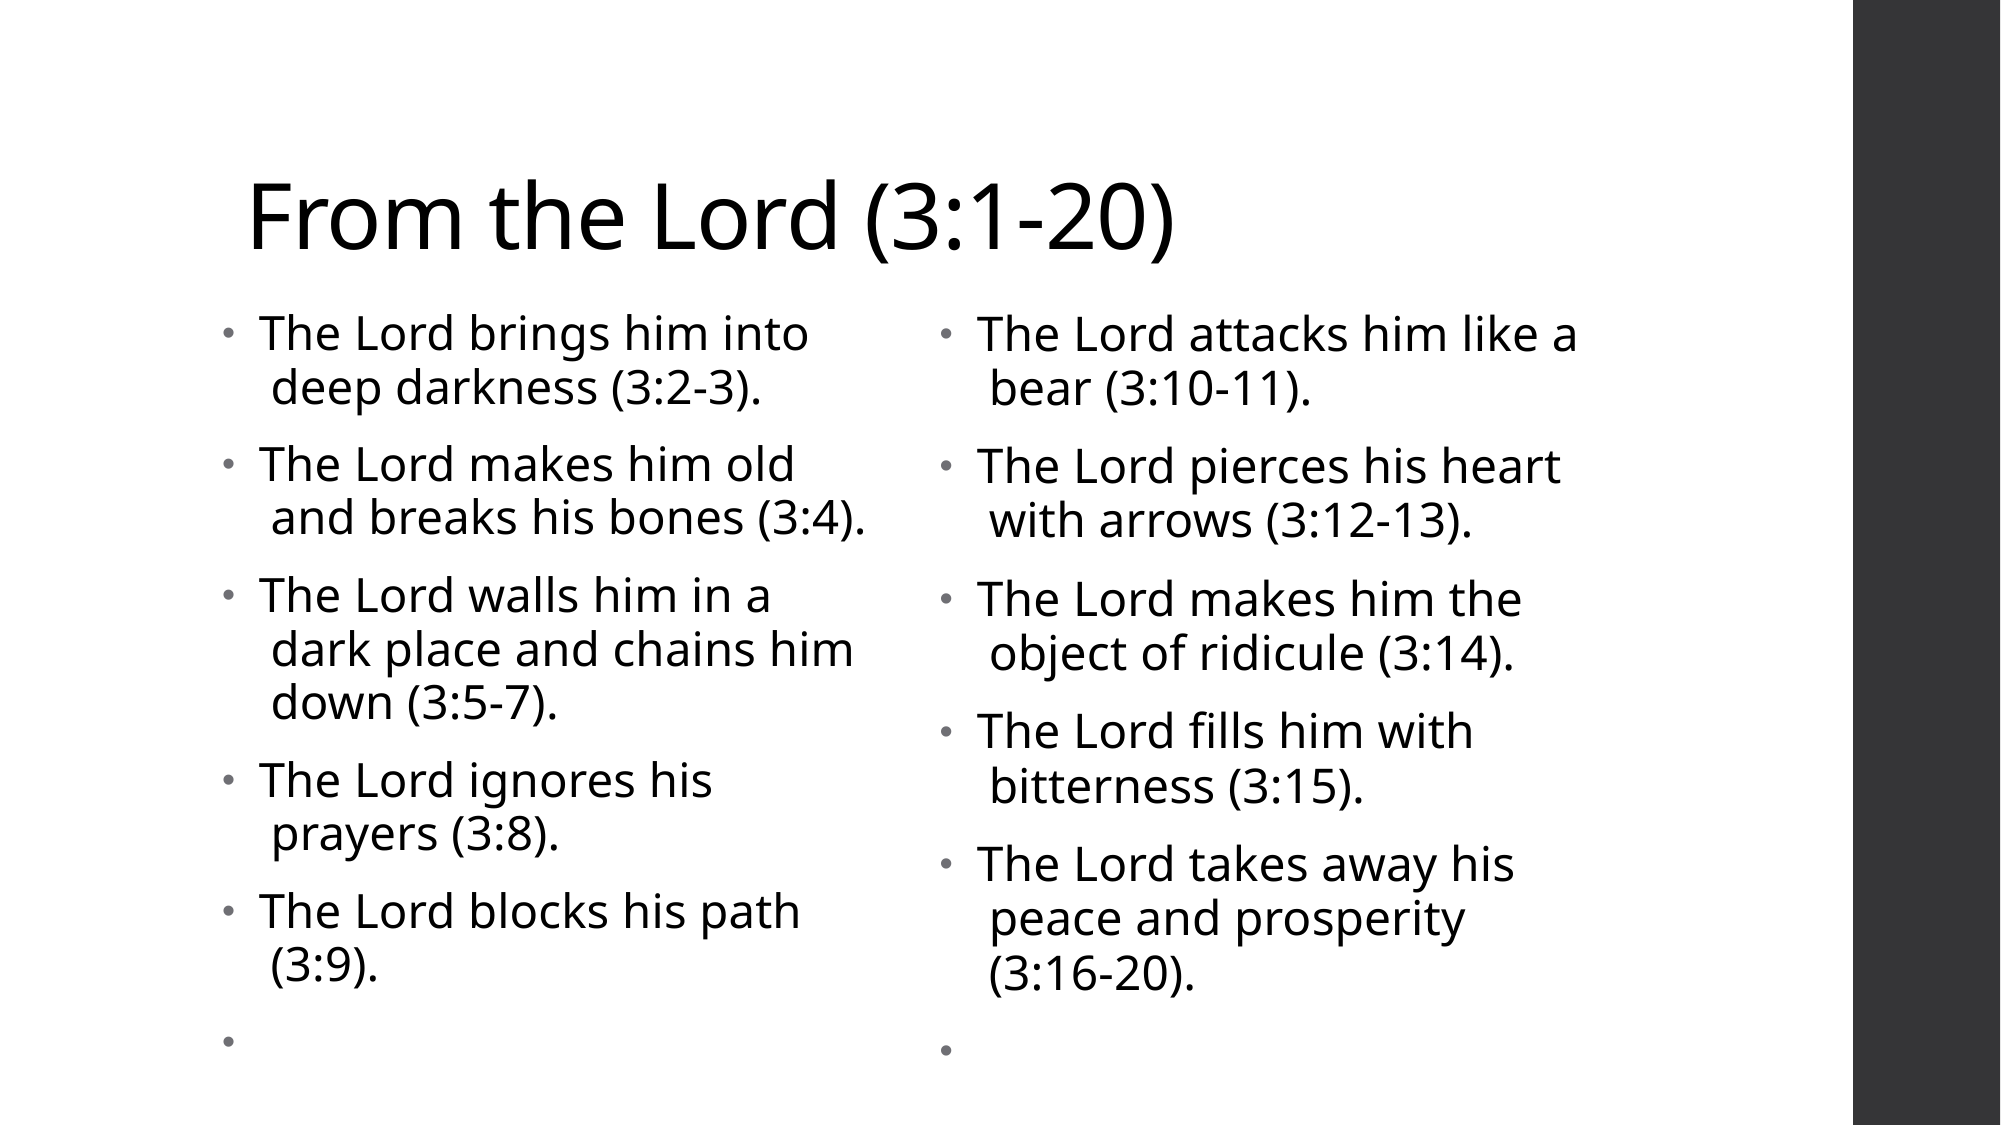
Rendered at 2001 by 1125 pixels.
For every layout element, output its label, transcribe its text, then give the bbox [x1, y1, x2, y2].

title From the Lord (3:1-20) [206, 60, 1797, 278]
list The Lord attacks him like a bear (3:10-11). The Lord pierces his heart with arrows (3:12-13). The Lord makes him the object of ridicule (3:14). The Lord fills him with bitterness (3:15). The Lord takes away his peace and prosperity (3:16-20). [924, 299, 1617, 1014]
list The Lord brings him into deep darkness (3:2-3). The Lord makes him old and breaks his bones (3:4). The Lord walls him in a dark place and chains him down (3:5-7). The Lord ignores his prayers (3:8). The Lord blocks his path (3:9). [207, 299, 900, 1014]
